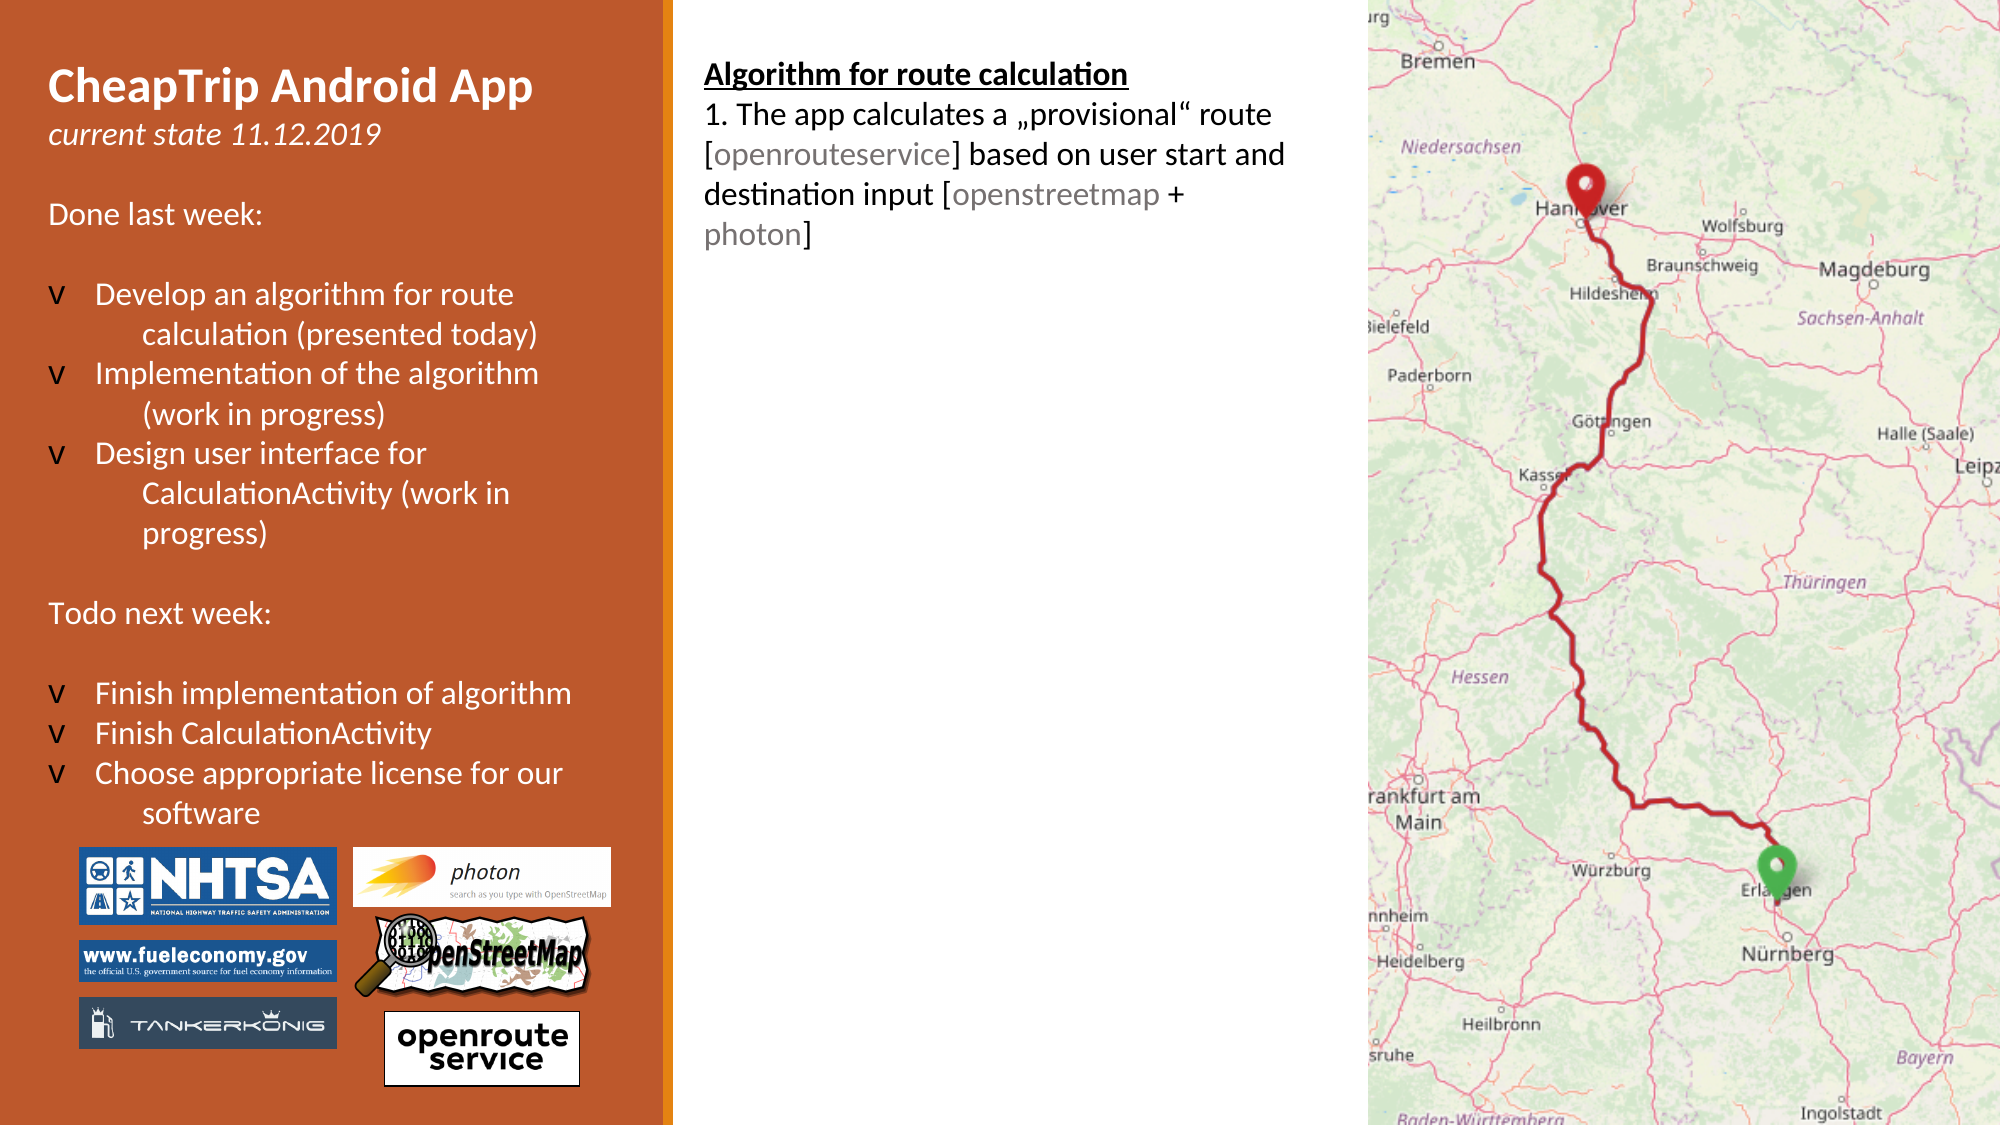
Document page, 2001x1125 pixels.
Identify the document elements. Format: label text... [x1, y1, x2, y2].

picture [385, 1012, 579, 1086]
picture [353, 911, 611, 998]
text_box CheapTrip Android App current state 11.12.2019 Done last week: Develop an algorithm for route calculation (presented today) Implementation of the algorithm (work in progress) Design user interface for CalculationActivity (work in progress) Todo next week: Finish implementation of algorithm Finish CalculationActivity Choose appropriate license for our software [33, 44, 640, 848]
text_box Algorithm for route calculation 1. The app calculates a „provisional“ route [openrouteservice] based on user start and destination input [openstreetmap + photon] [688, 44, 1313, 262]
picture [353, 848, 611, 907]
picture [79, 940, 337, 982]
picture [79, 848, 337, 925]
picture [79, 997, 337, 1049]
picture [1368, 0, 2000, 1125]
